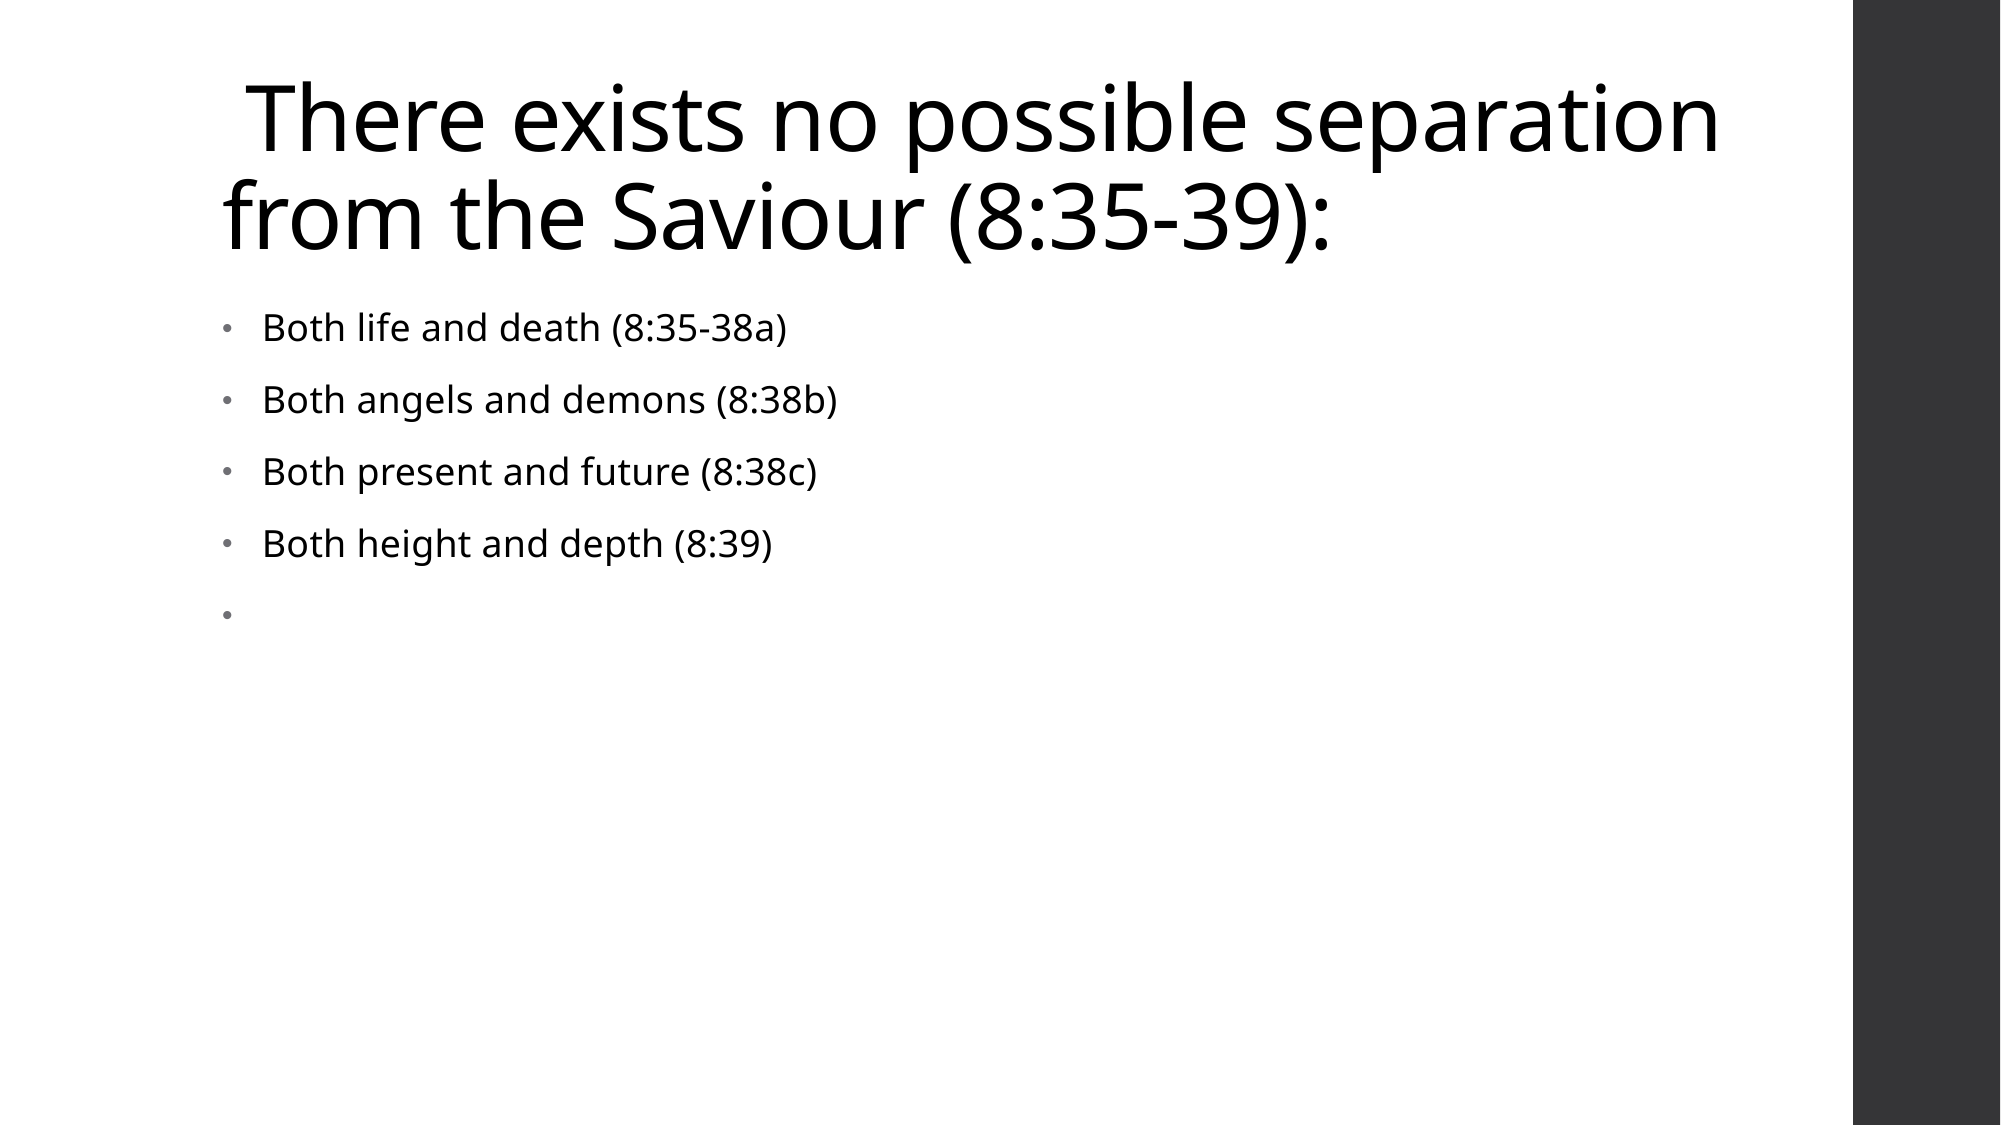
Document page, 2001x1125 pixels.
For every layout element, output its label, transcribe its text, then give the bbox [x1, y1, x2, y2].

title There exists no possible separation from the Saviour (8:35-39): [206, 60, 1797, 278]
list Both life and death (8:35-38a) Both angels and demons (8:38b) Both present and future (8:38c) Both height and depth (8:39) [206, 299, 1617, 1014]
